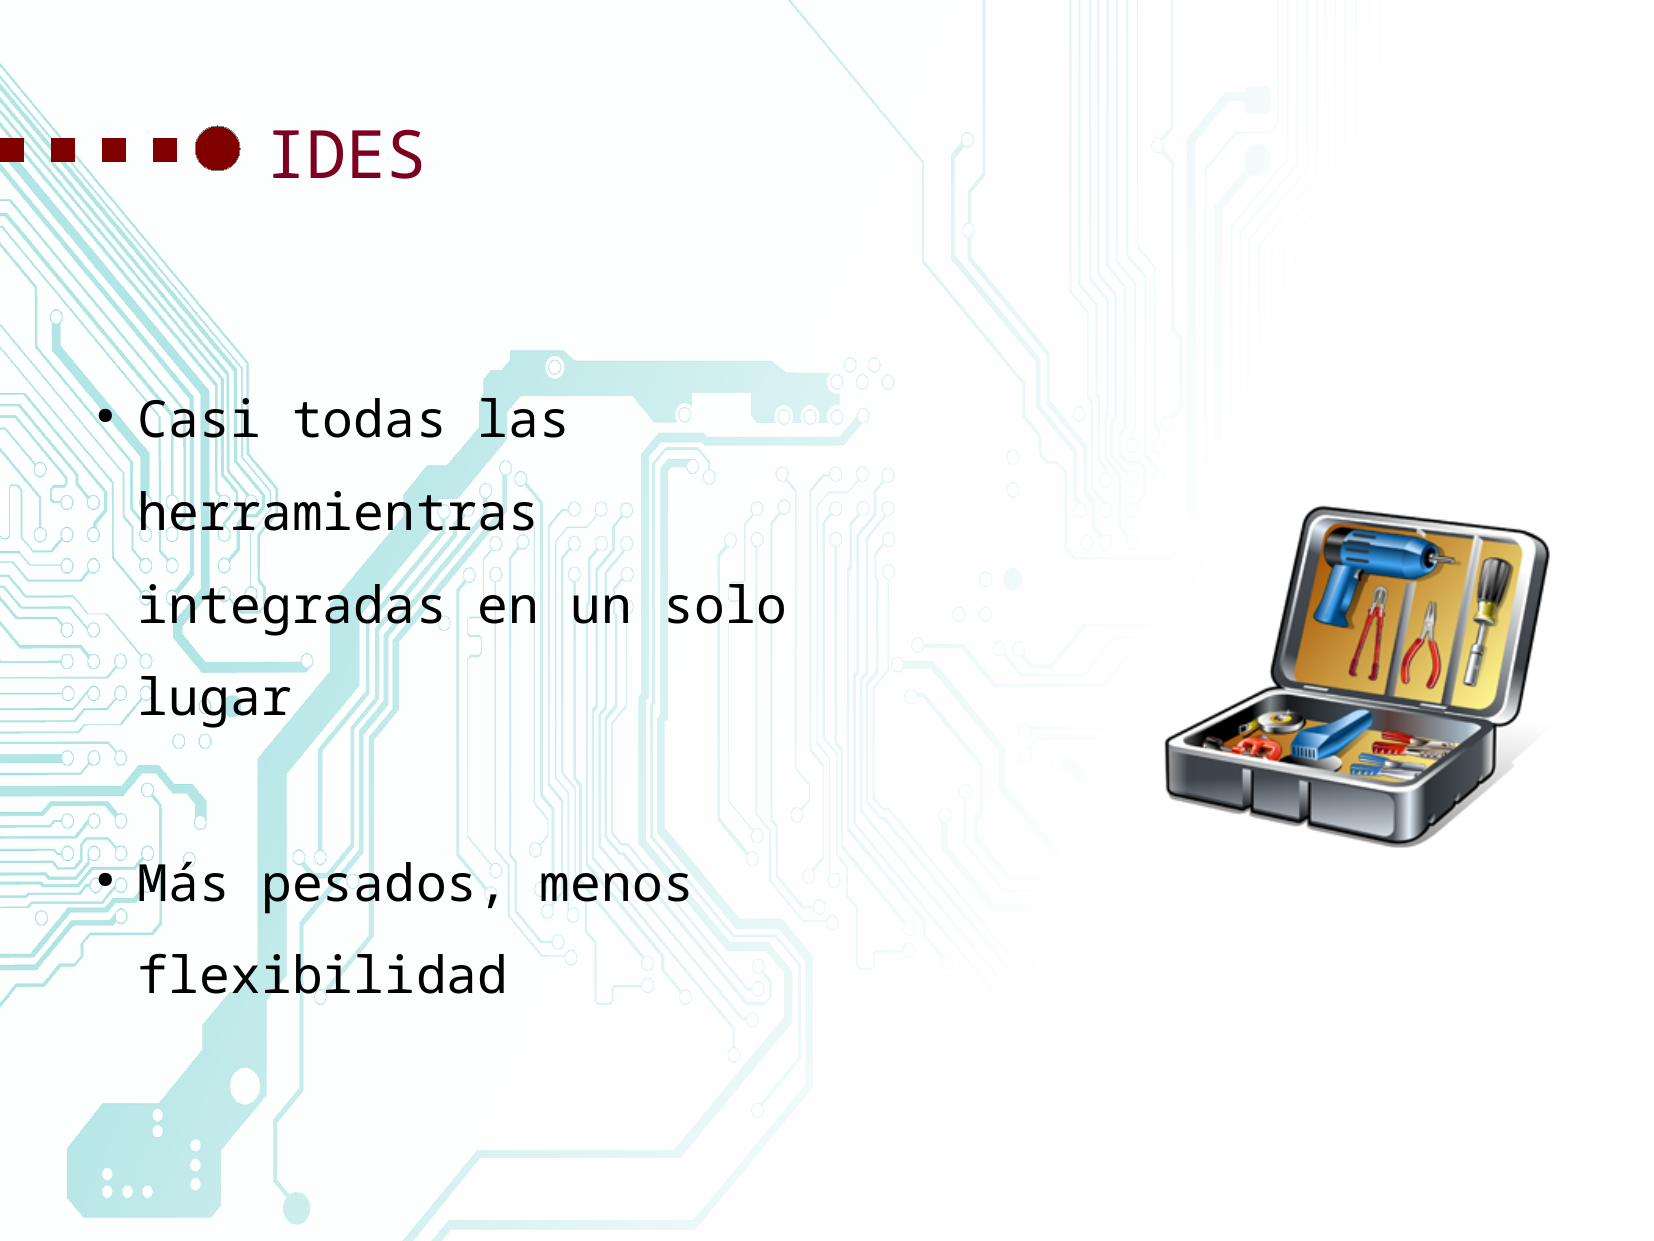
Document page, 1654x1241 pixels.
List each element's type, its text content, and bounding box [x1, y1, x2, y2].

picture [0, 0, 1654, 1241]
text_box [195, 125, 241, 171]
title IDES [266, 49, 1583, 257]
list Casi todas las herramientras integradas en un solo lugar Más pesados, menos flexibilidad [82, 290, 1538, 1010]
